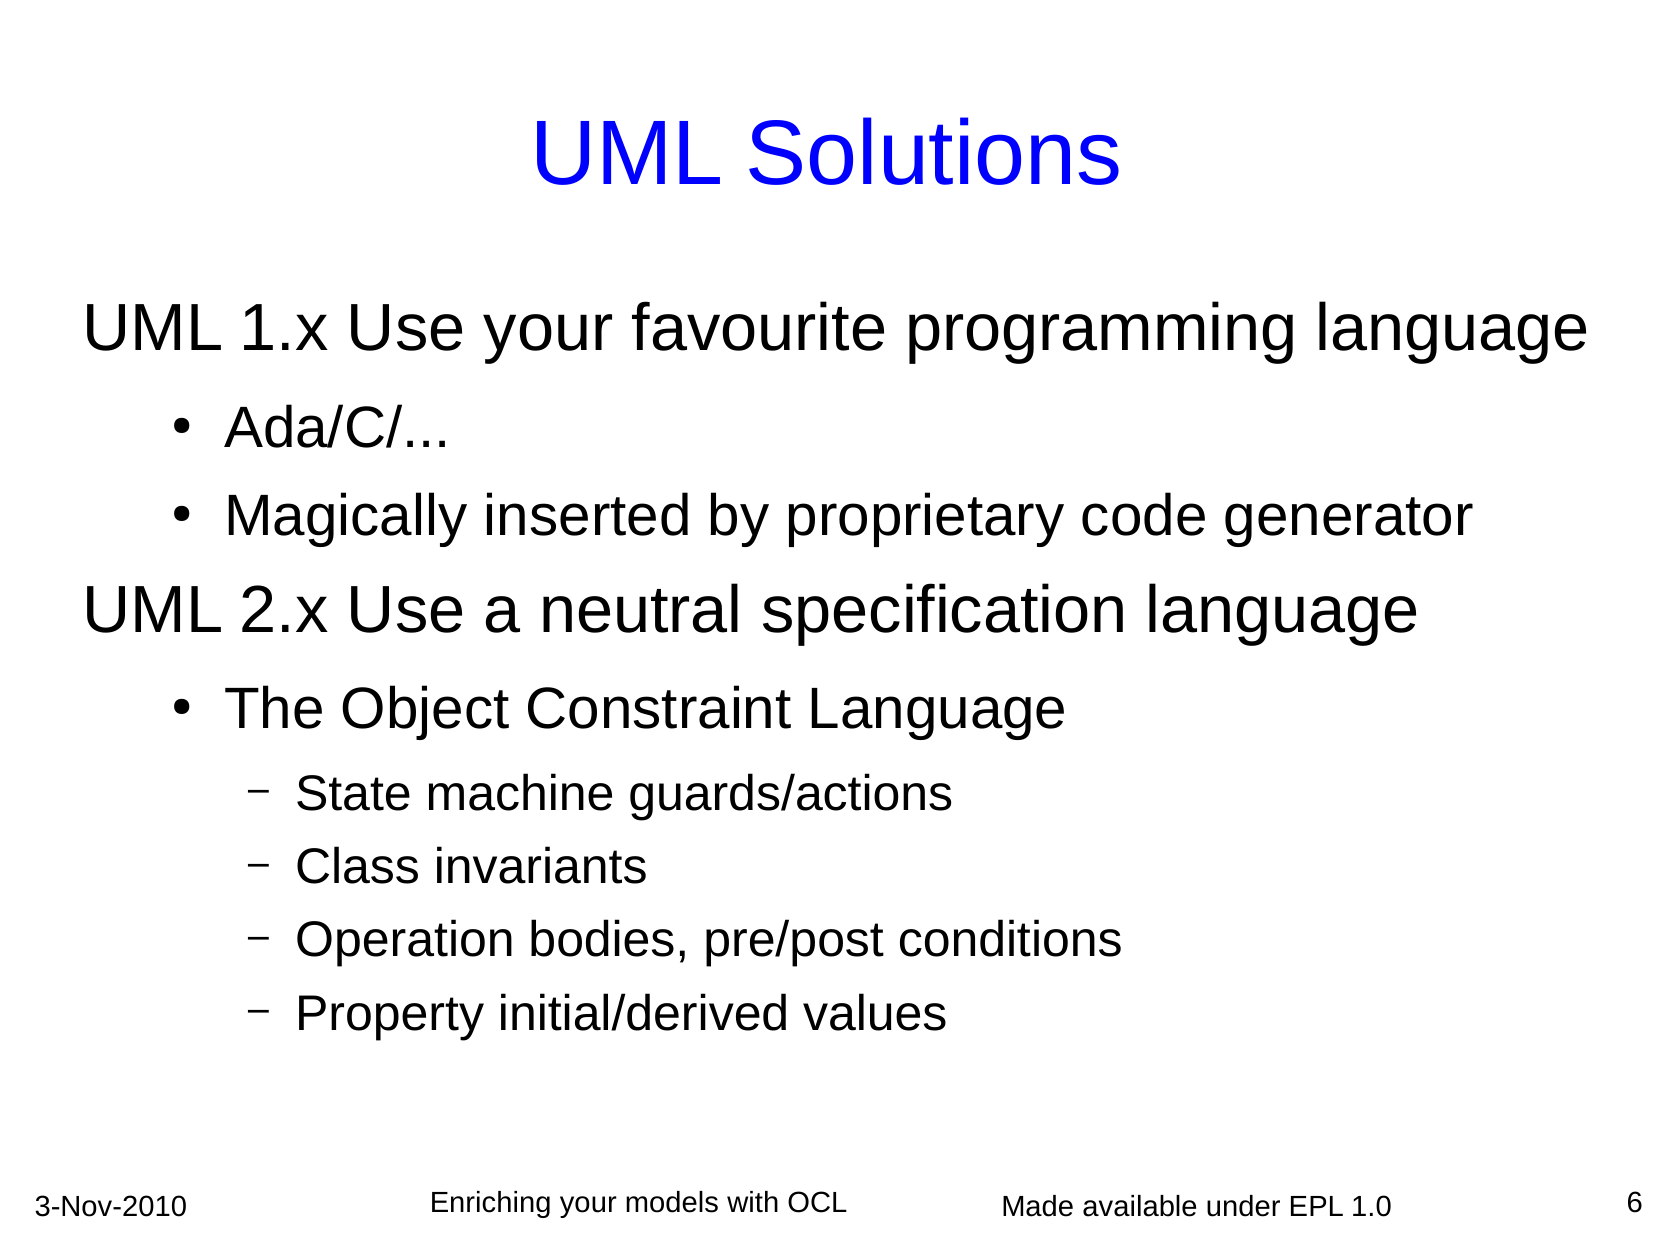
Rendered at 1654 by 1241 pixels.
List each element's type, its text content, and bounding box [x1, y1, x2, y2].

title UML Solutions [82, 49, 1571, 257]
list UML 1.x Use your favourite programming language Ada/C/... Magically inserted by proprietary code generator UML 2.x Use a neutral specification language The Object Constraint Language State machine guards/actions Class invariants Operation bodies, pre/post conditions Property initial/derived values [82, 290, 1628, 1094]
